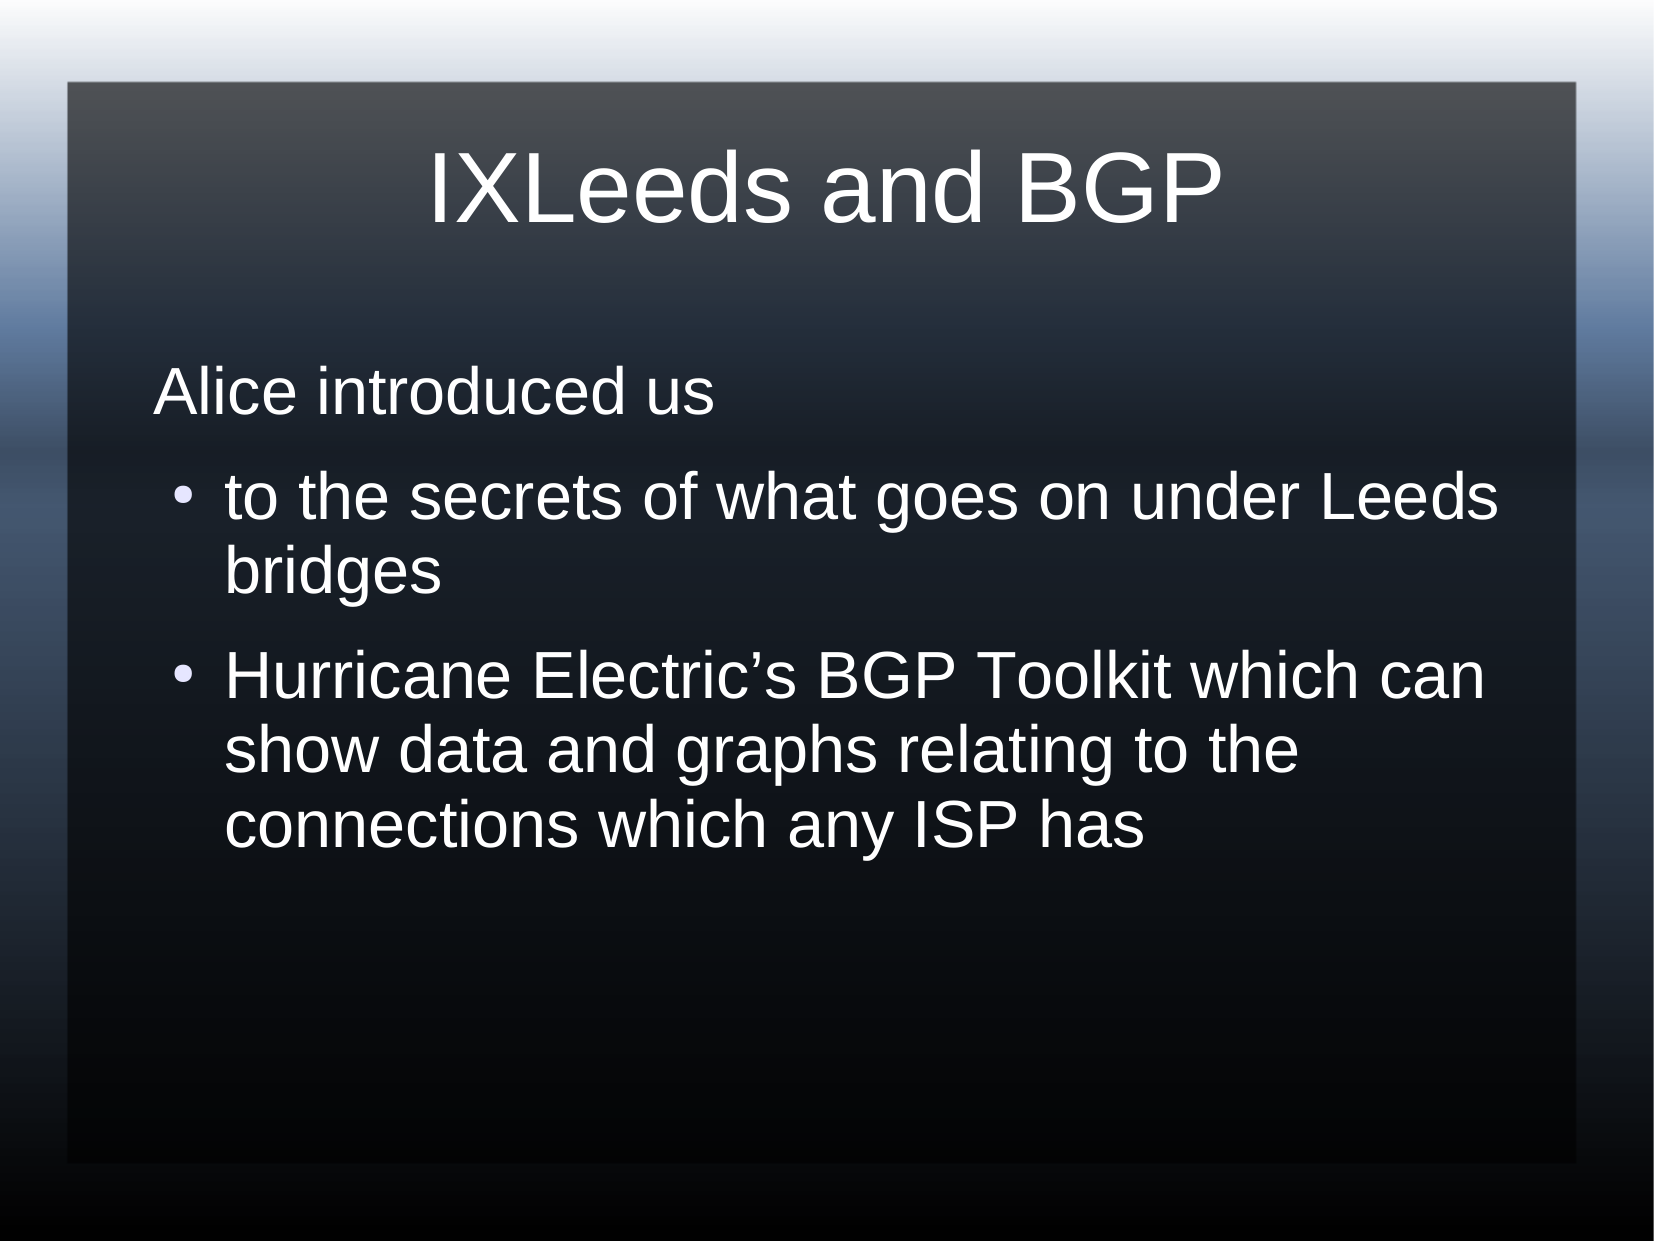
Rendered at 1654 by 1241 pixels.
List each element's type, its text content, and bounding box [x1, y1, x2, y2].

title IXLeeds and BGP [82, 84, 1571, 292]
picture [0, 0, 1654, 1241]
list Alice introduced us to the secrets of what goes on under Leeds bridges Hurricane Electric’s BGP Toolkit which can show data and graphs relating to the connections which any ISP has [82, 354, 1571, 1105]
